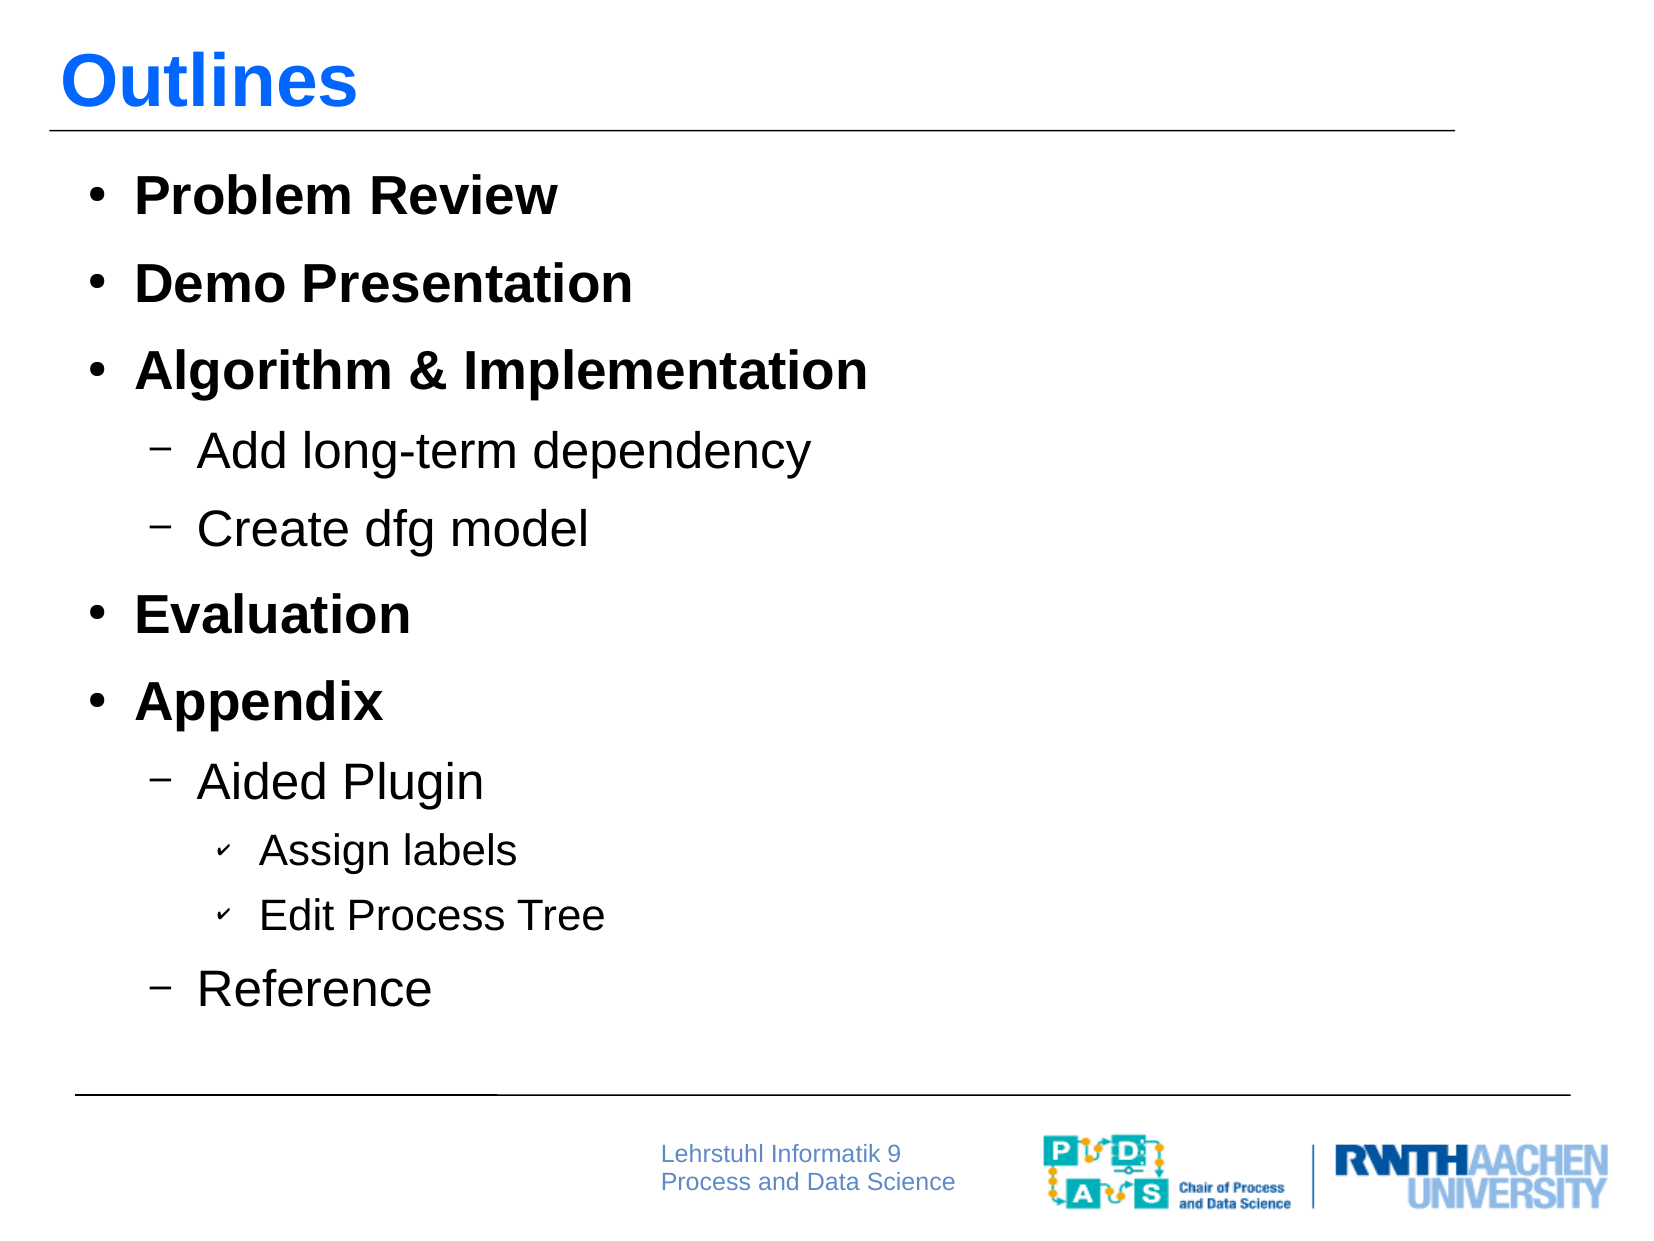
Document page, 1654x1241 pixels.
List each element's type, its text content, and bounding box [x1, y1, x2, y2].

list Problem Review Demo Presentation Algorithm & Implementation Add long-term dependency Create dfg model Evaluation Appendix Aided Plugin Assign labels Edit Process Tree Reference [71, 165, 1561, 1021]
picture [1005, 1090, 1647, 1241]
title Outlines [60, 30, 1549, 131]
